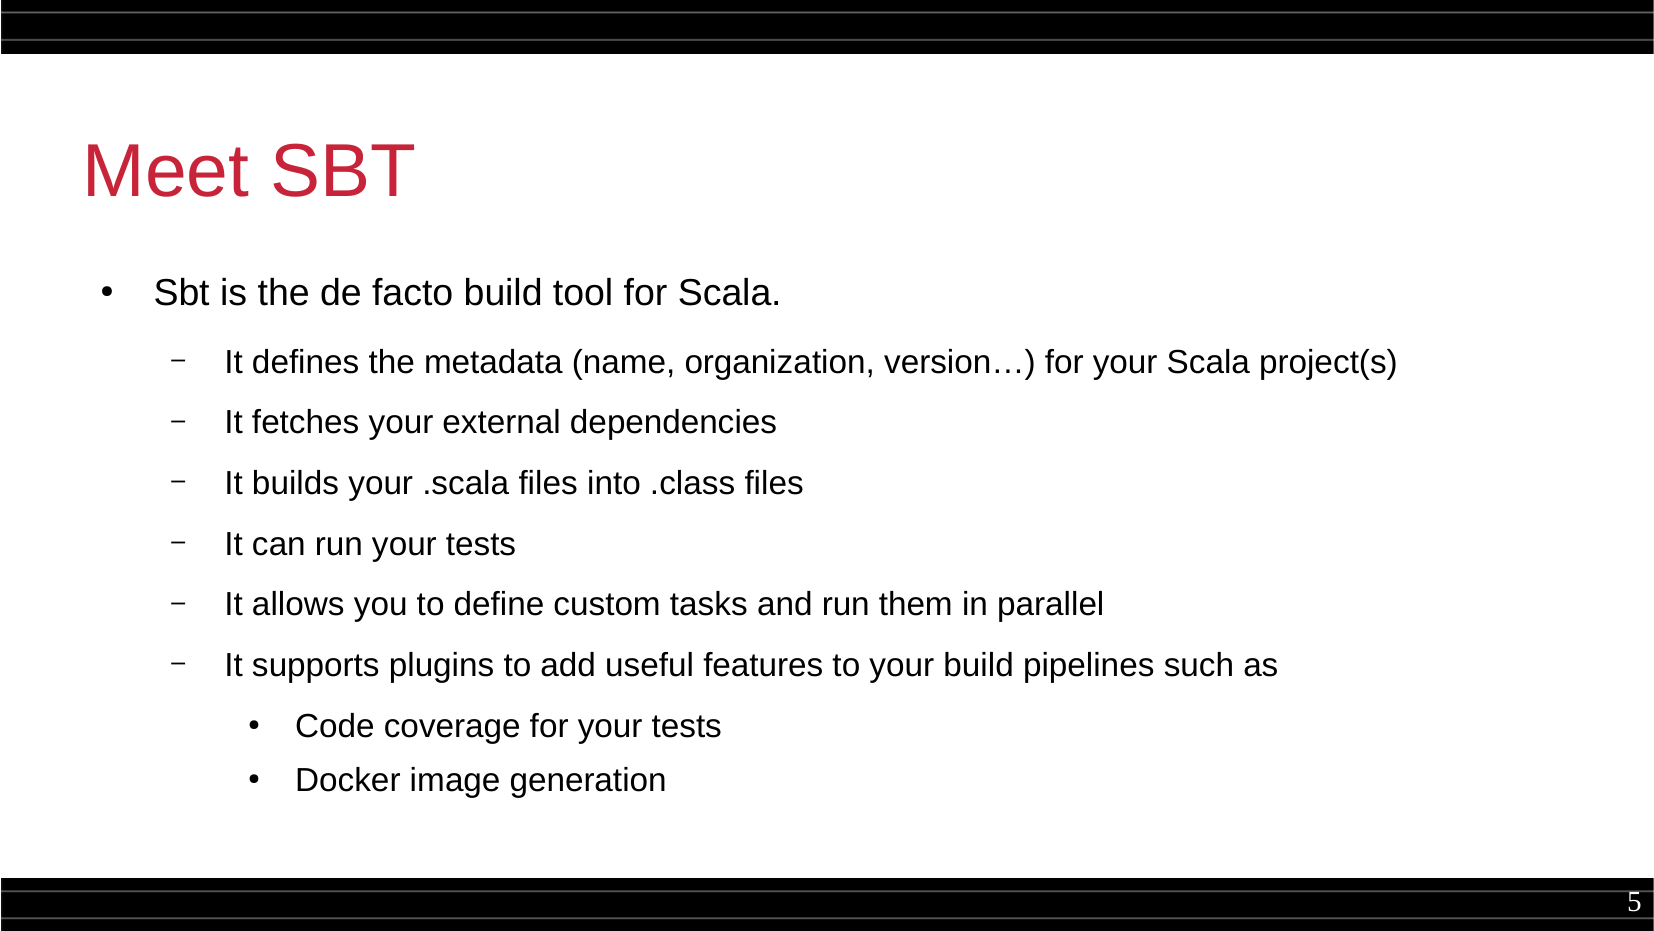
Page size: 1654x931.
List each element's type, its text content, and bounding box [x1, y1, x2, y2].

title Meet SBT [82, 92, 1571, 249]
picture [1, 878, 1654, 931]
list Sbt is the de facto build tool for Scala. It defines the metadata (name, organization, version…) for your Scala project(s) It fetches your external dependencies It builds your .scala files into .class files It can run your tests It allows you to define custom tasks and run them in parallel It supports plugins to add useful features to your build pipelines such as Code coverage for your tests Docker image generation [82, 271, 1571, 851]
picture [1, 0, 1654, 54]
